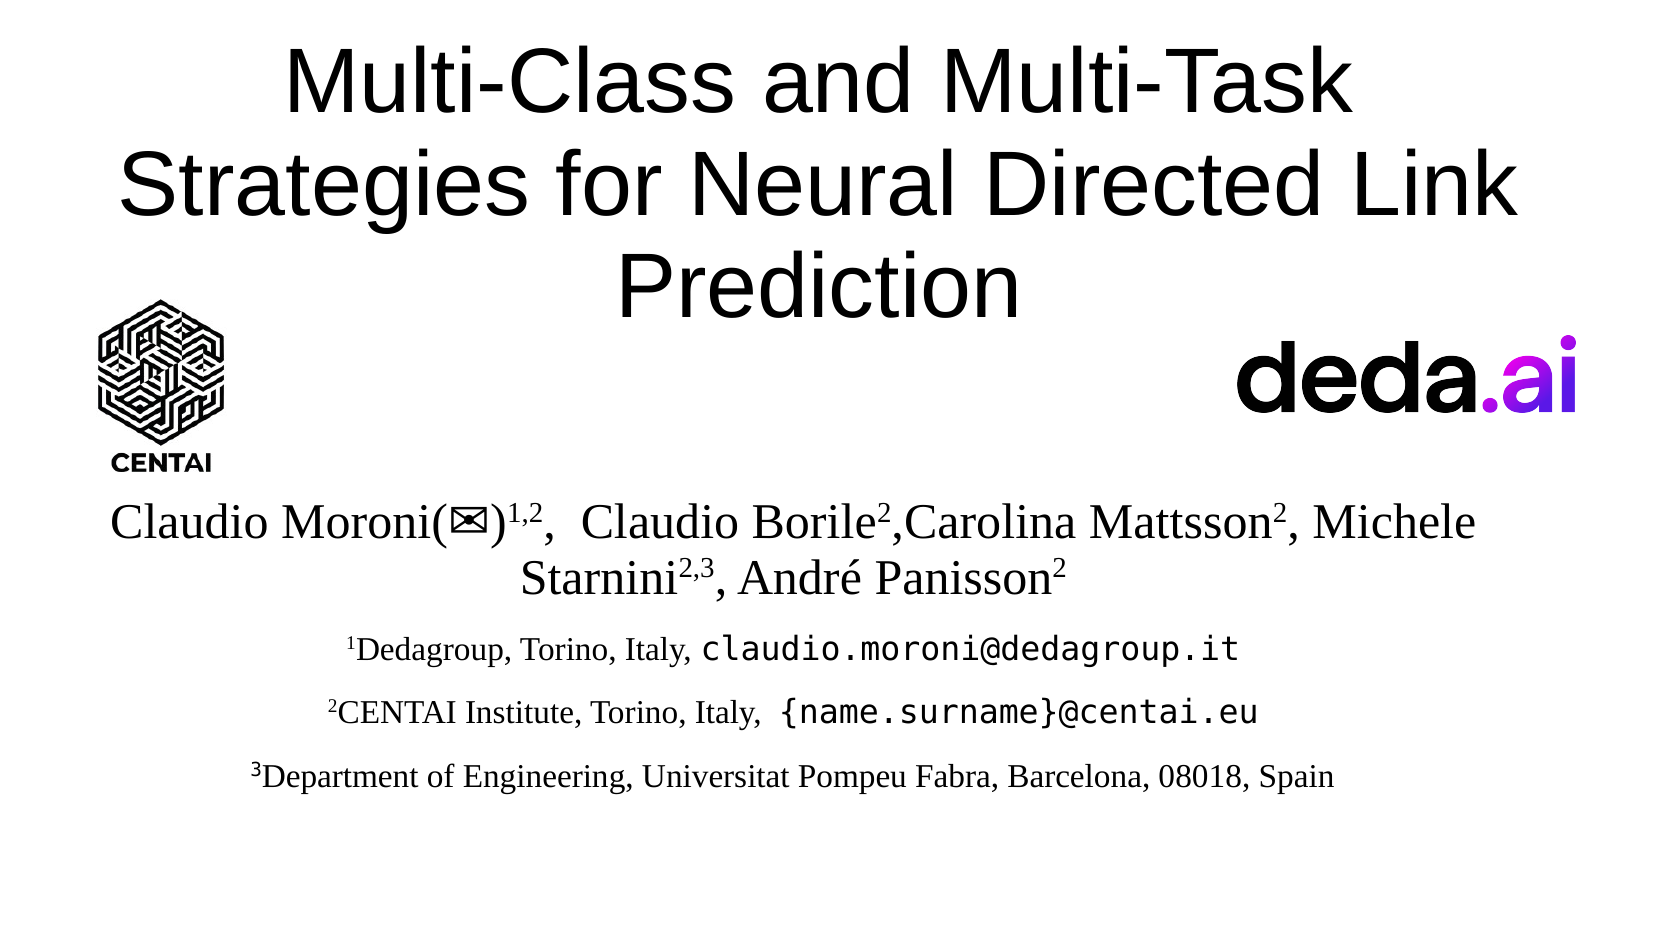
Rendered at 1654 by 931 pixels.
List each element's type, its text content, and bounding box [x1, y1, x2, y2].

picture [75, 299, 247, 472]
subtitle Claudio Moroni(✉)1,2, Claudio Borile2,Carolina Mattsson2, Michele Starnini2,3, André Panisson2 1Dedagroup, Torino, Italy, claudio.moroni@dedagroup.it 2CENTAI Institute, Torino, Italy, {name.surname}@centai.eu 3Department of Engineering, Universitat Pompeu Fabra, Barcelona, 08018, Spain [49, 375, 1538, 915]
title Multi-Class and Multi-Task Strategies for Neural Directed Link Prediction [75, 29, 1564, 338]
picture [1237, 335, 1576, 413]
